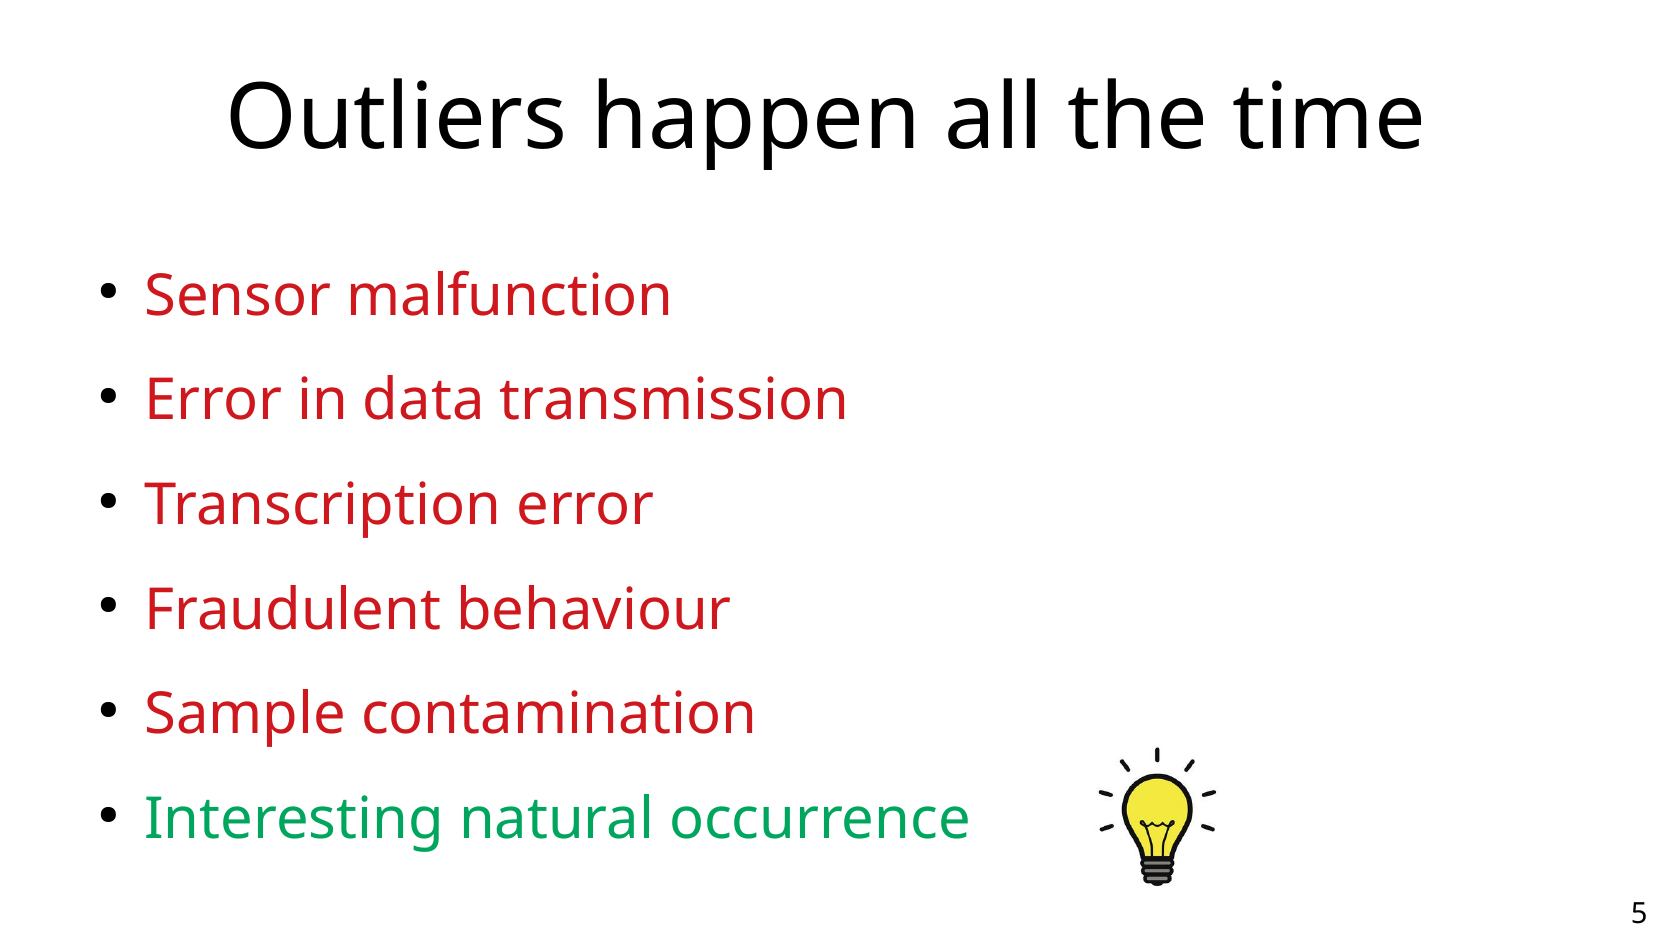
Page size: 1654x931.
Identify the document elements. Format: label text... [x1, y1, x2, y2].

picture [1090, 741, 1228, 892]
title Outliers happen all the time [82, 1, 1571, 226]
list Sensor malfunction Error in data transmission Transcription error Fraudulent behaviour Sample contamination Interesting natural occurrence [82, 253, 1571, 861]
